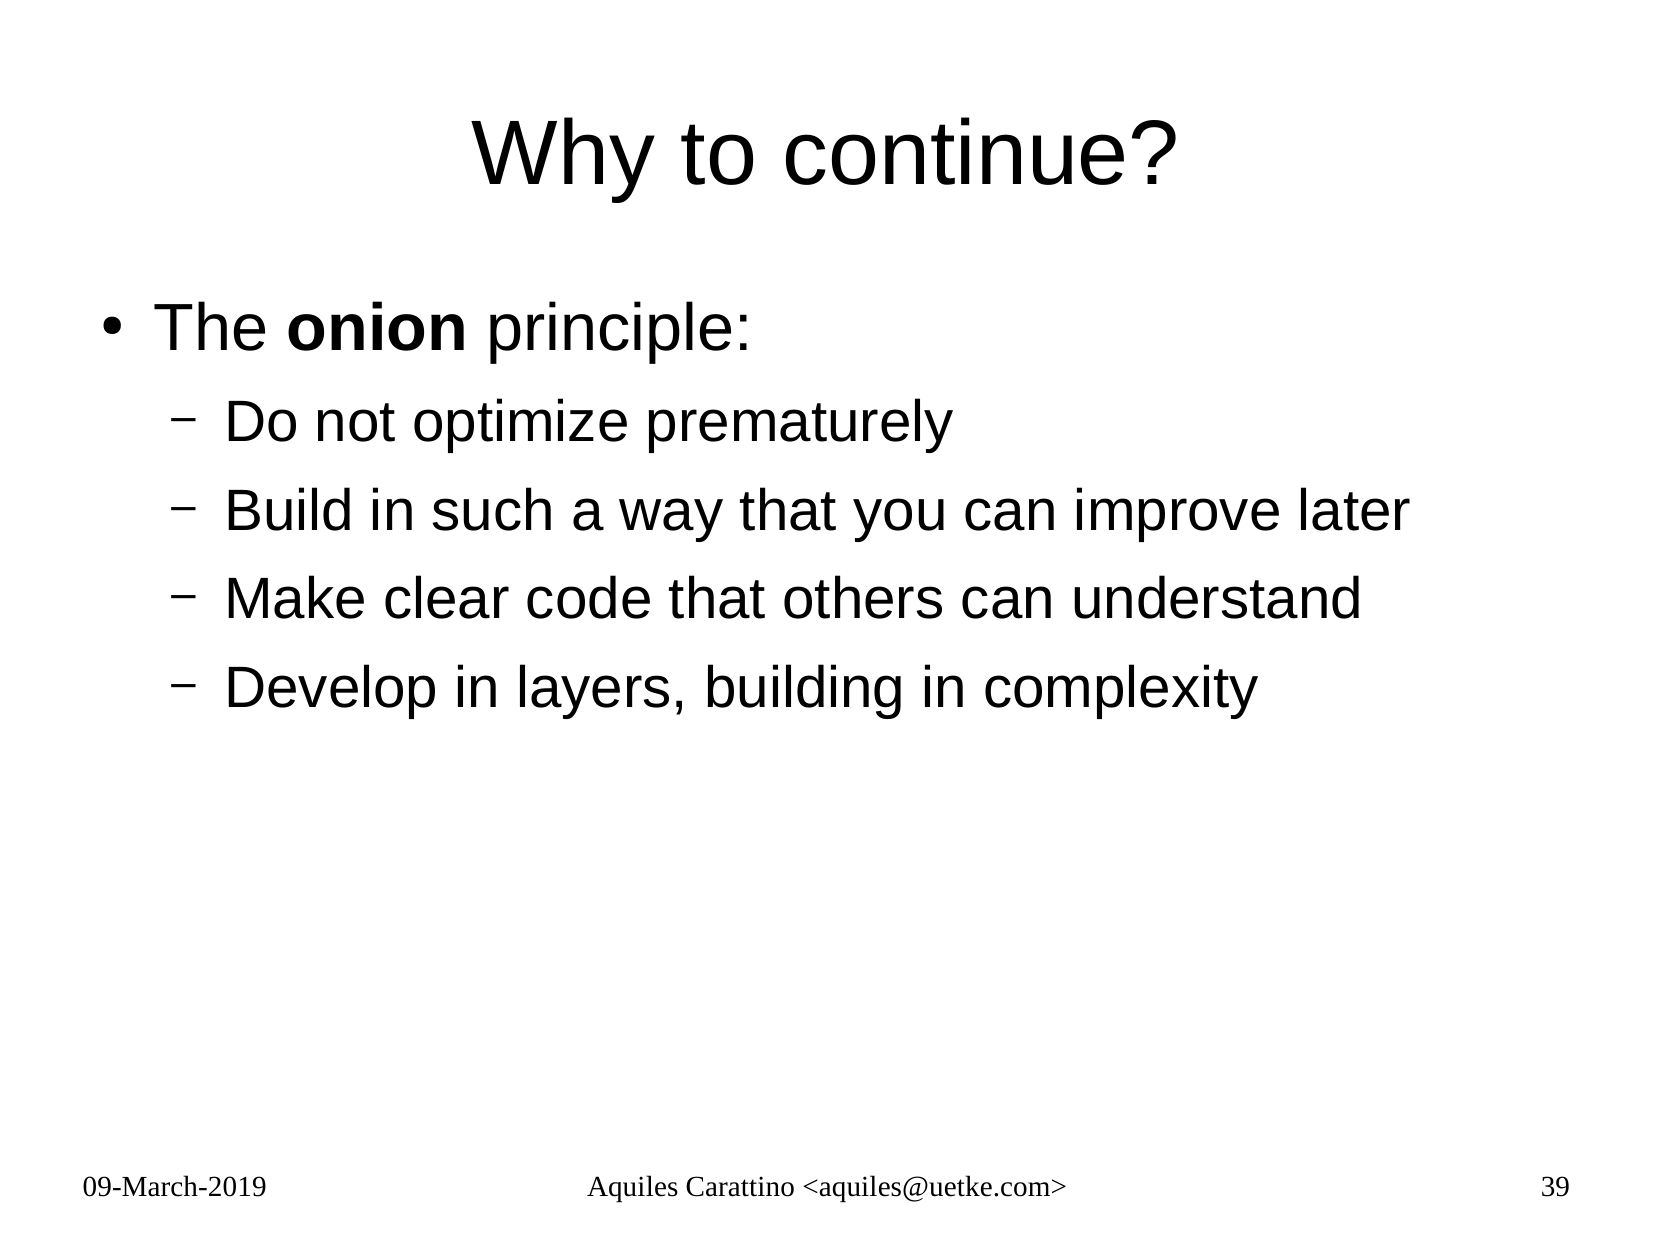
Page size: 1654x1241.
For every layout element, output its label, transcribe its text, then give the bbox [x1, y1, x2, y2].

title Why to continue? [82, 49, 1571, 257]
list The onion principle: Do not optimize prematurely Build in such a way that you can improve later Make clear code that others can understand Develop in layers, building in complexity [82, 290, 1571, 1010]
